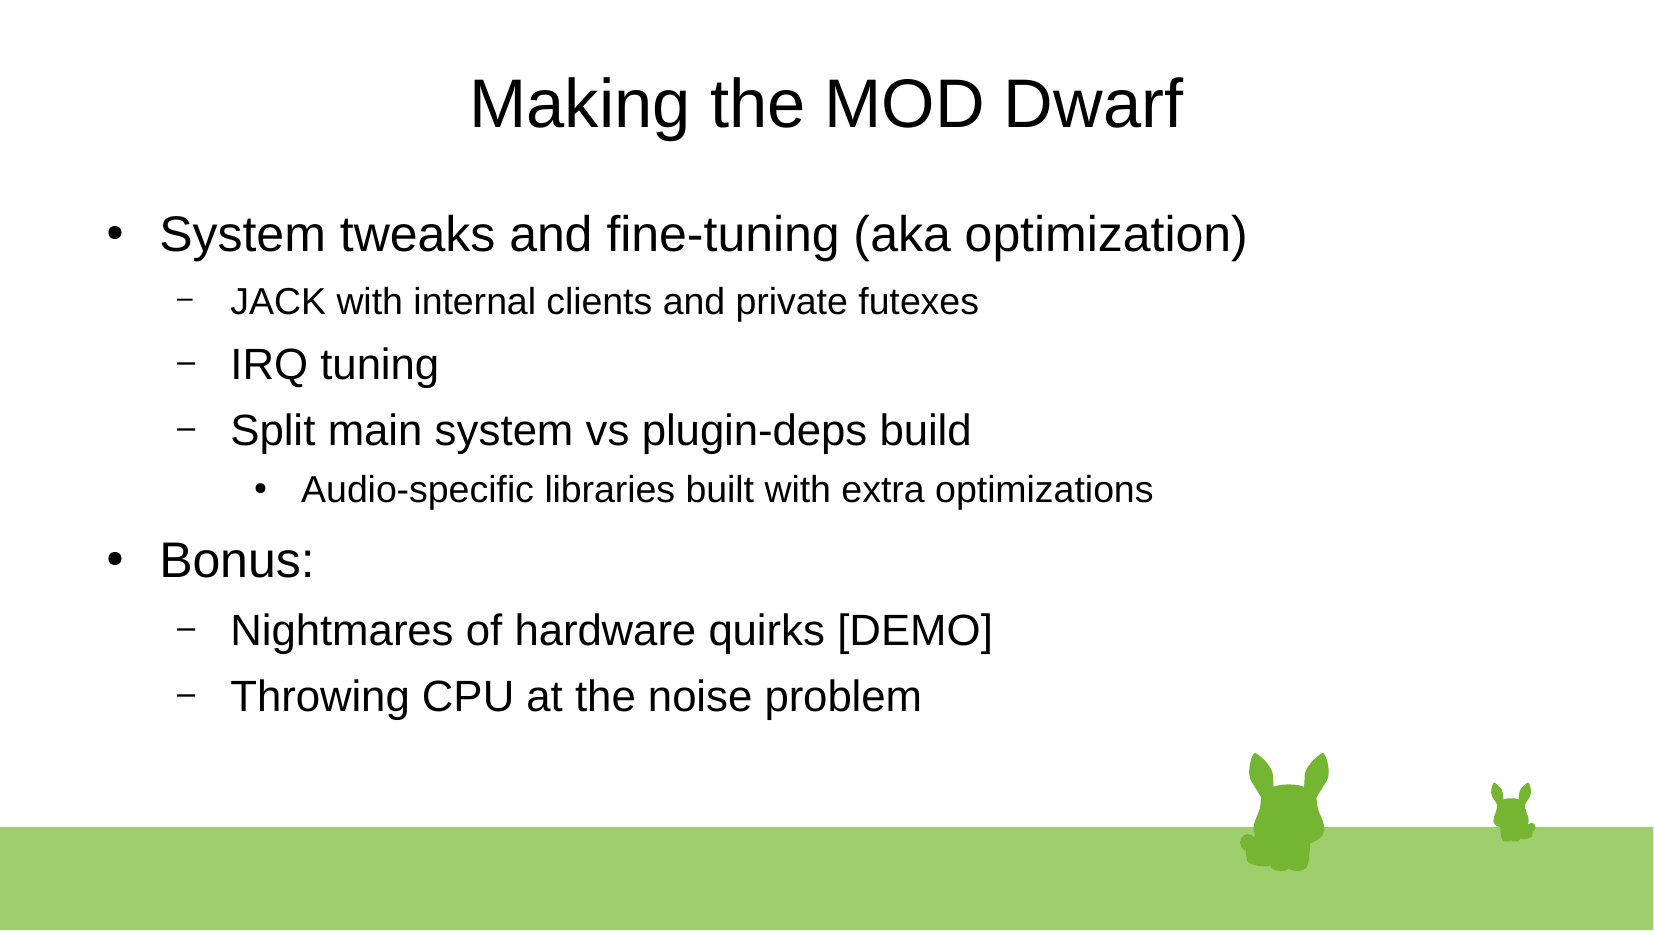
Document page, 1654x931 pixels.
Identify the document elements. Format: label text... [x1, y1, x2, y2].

title Making the MOD Dwarf [88, 29, 1565, 178]
list System tweaks and fine-tuning (aka optimization) JACK with internal clients and private futexes IRQ tuning Split main system vs plugin-deps build Audio-specific libraries built with extra optimizations Bonus: Nightmares of hardware quirks [DEMO] Throwing CPU at the noise problem [88, 206, 1565, 739]
